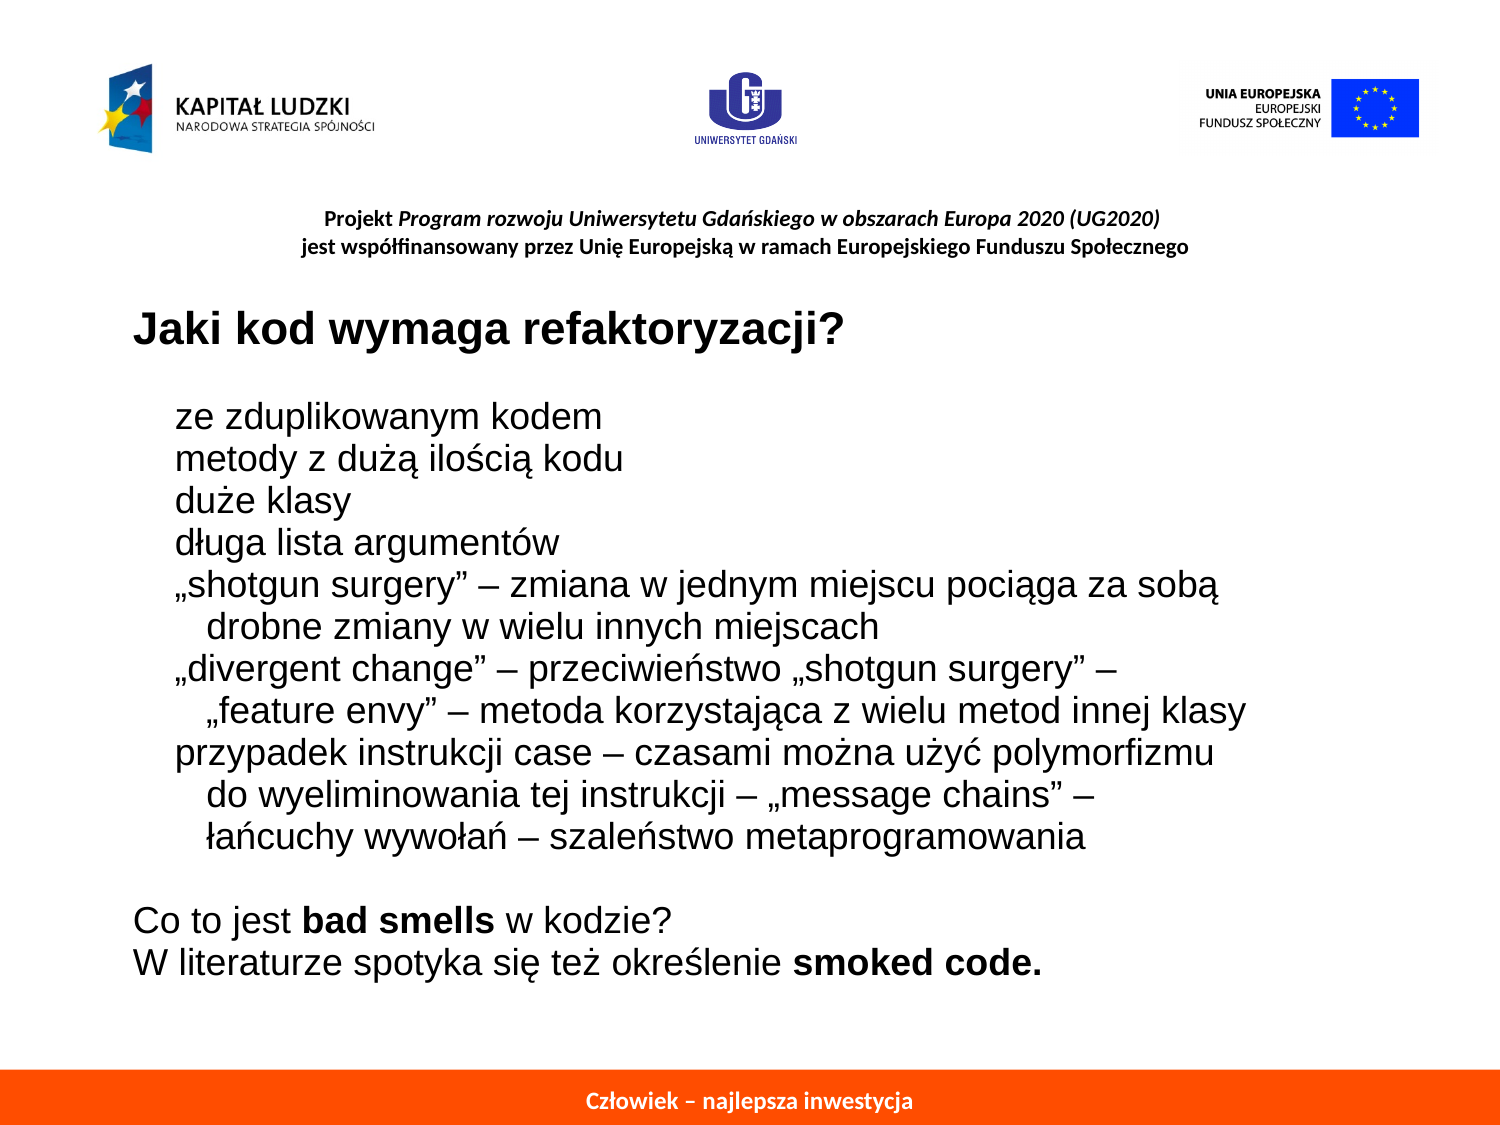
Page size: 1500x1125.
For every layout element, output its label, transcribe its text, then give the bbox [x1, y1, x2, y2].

text_box Projekt Program rozwoju Uniwersytetu Gdańskiego w obszarach Europa 2020 (UG2020) jest współfinansowany przez Unię Europejską w ramach Europejskiego Funduszu Społecznego [53, 196, 1439, 267]
picture [1179, 60, 1439, 156]
picture [692, 69, 800, 147]
footer Człowiek – najlepsza inwestycja [0, 1069, 1500, 1125]
text_box Jaki kod wymaga refaktoryzacji? ze zduplikowanym kodem metody z dużą ilością kodu duże klasy długa lista argumentów „shotgun surgery” – zmiana w jednym miejscu pociąga za sobą drobne zmiany w wielu innych miejscach „divergent change” – przeciwieństwo „shotgun surgery” – „feature envy” – metoda korzystająca z wielu metod innej klasy przypadek instrukcji case – czasami można użyć polymorfizmu do wyeliminowania tej instrukcji – „message chains” – łańcuchy wywołań – szaleństwo metaprogramowania Co to jest bad smells w kodzie? W literaturze spotyka się też określenie smoked code. [118, 295, 1262, 992]
picture [53, 19, 418, 196]
